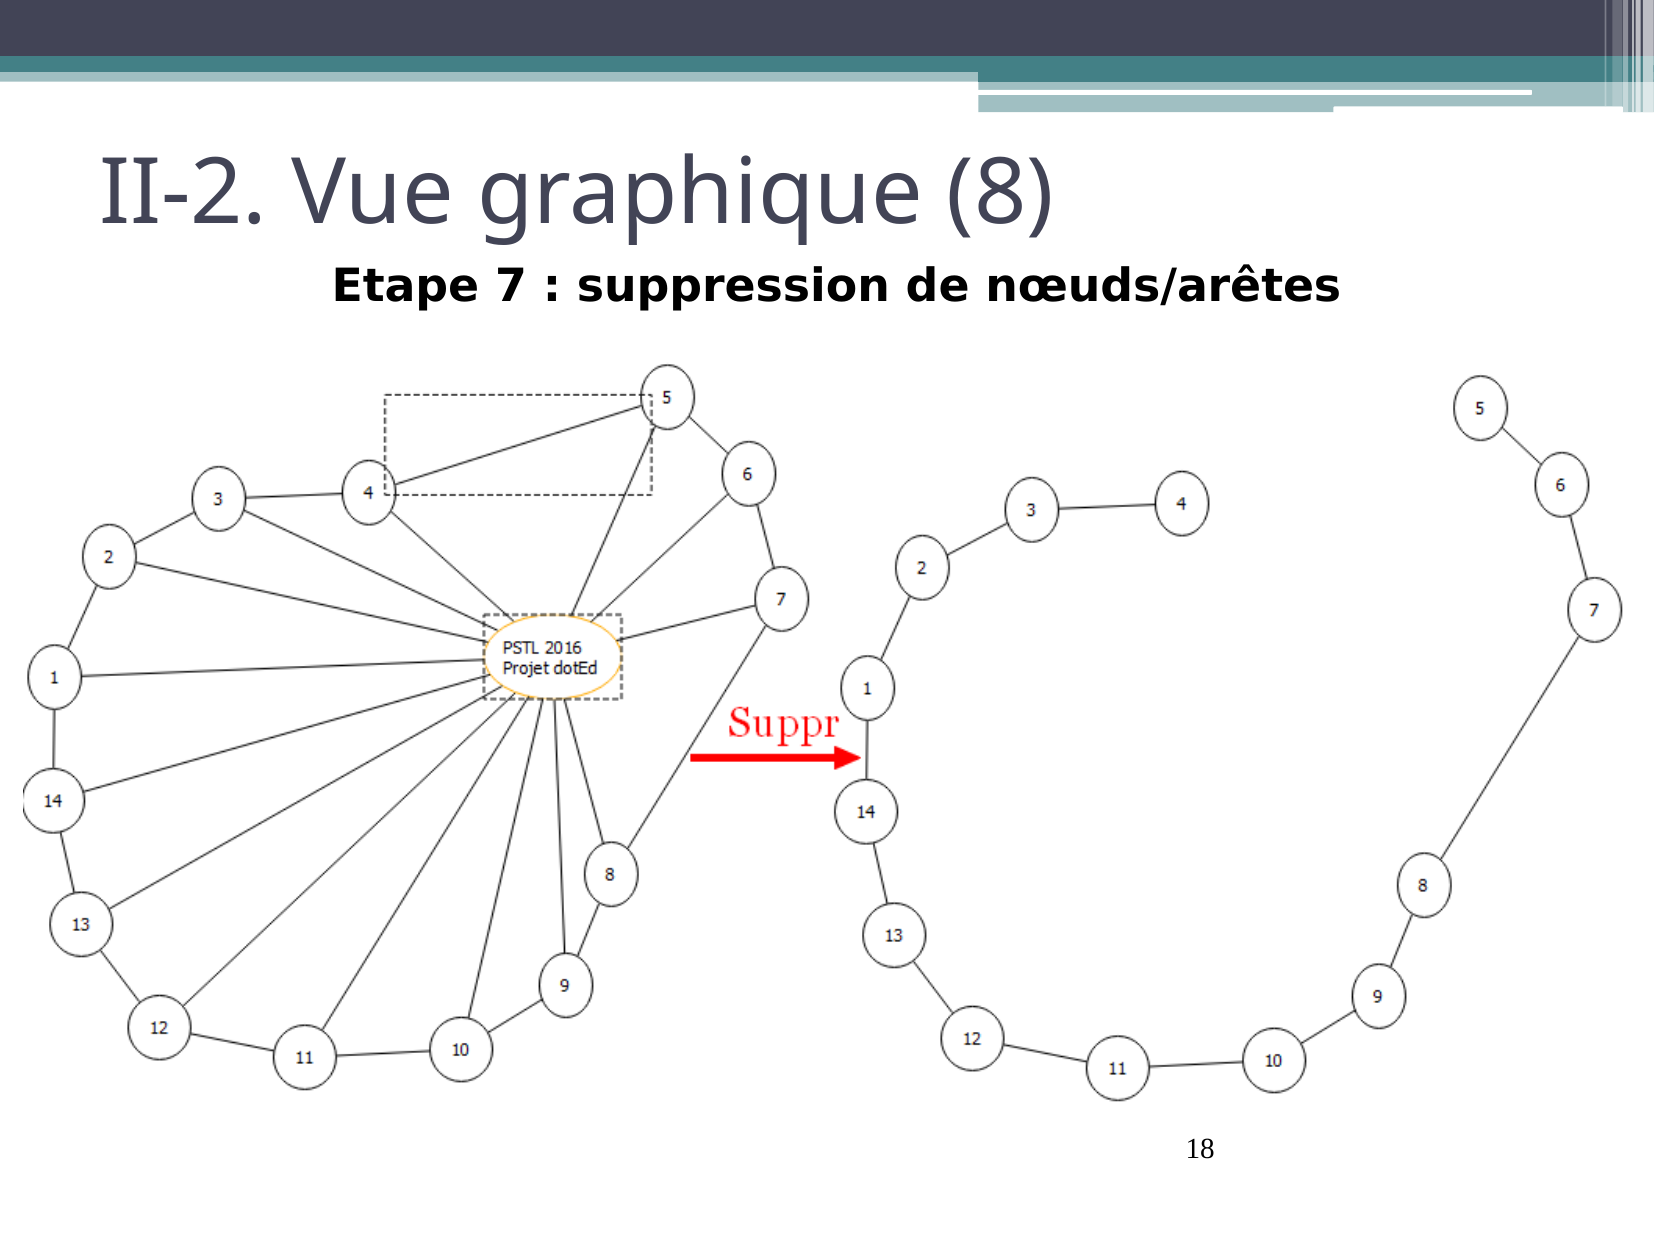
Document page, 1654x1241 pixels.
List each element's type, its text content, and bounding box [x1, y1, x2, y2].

title II-2. Vue graphique (8) [82, 123, 1264, 242]
text_box Etape 7 : suppression de nœuds/arêtes [82, 247, 1571, 360]
text_box [1185, 1129, 1571, 1216]
picture [23, 360, 1624, 1128]
